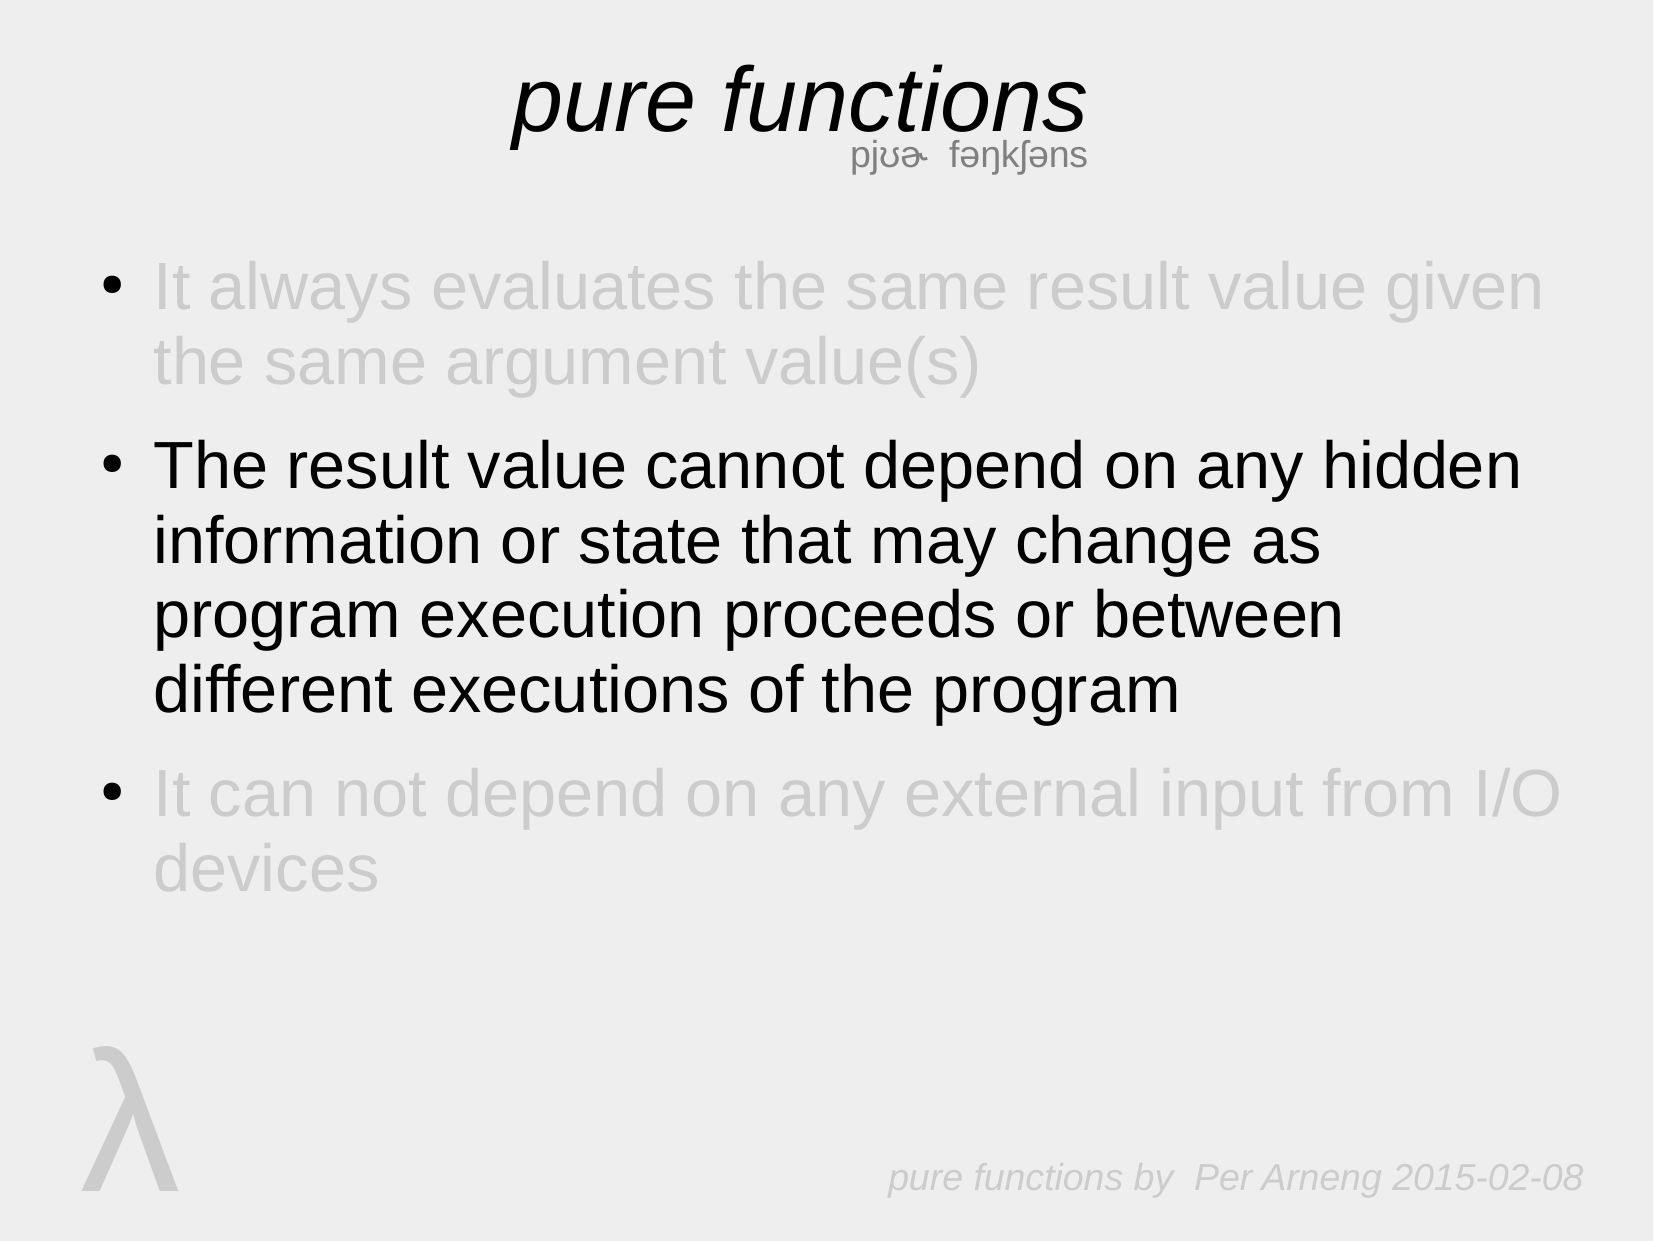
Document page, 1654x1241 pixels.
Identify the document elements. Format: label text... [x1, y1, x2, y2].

text_box pjʊɚ fəŋkʃəns [721, 126, 1217, 184]
title pure functions [82, 0, 1571, 204]
list It always evaluates the same result value given the same argument value(s) The result value cannot depend on any hidden information or state that may change as program execution proceeds or between different executions of the program It can not depend on any external input from I/O devices [82, 248, 1571, 969]
